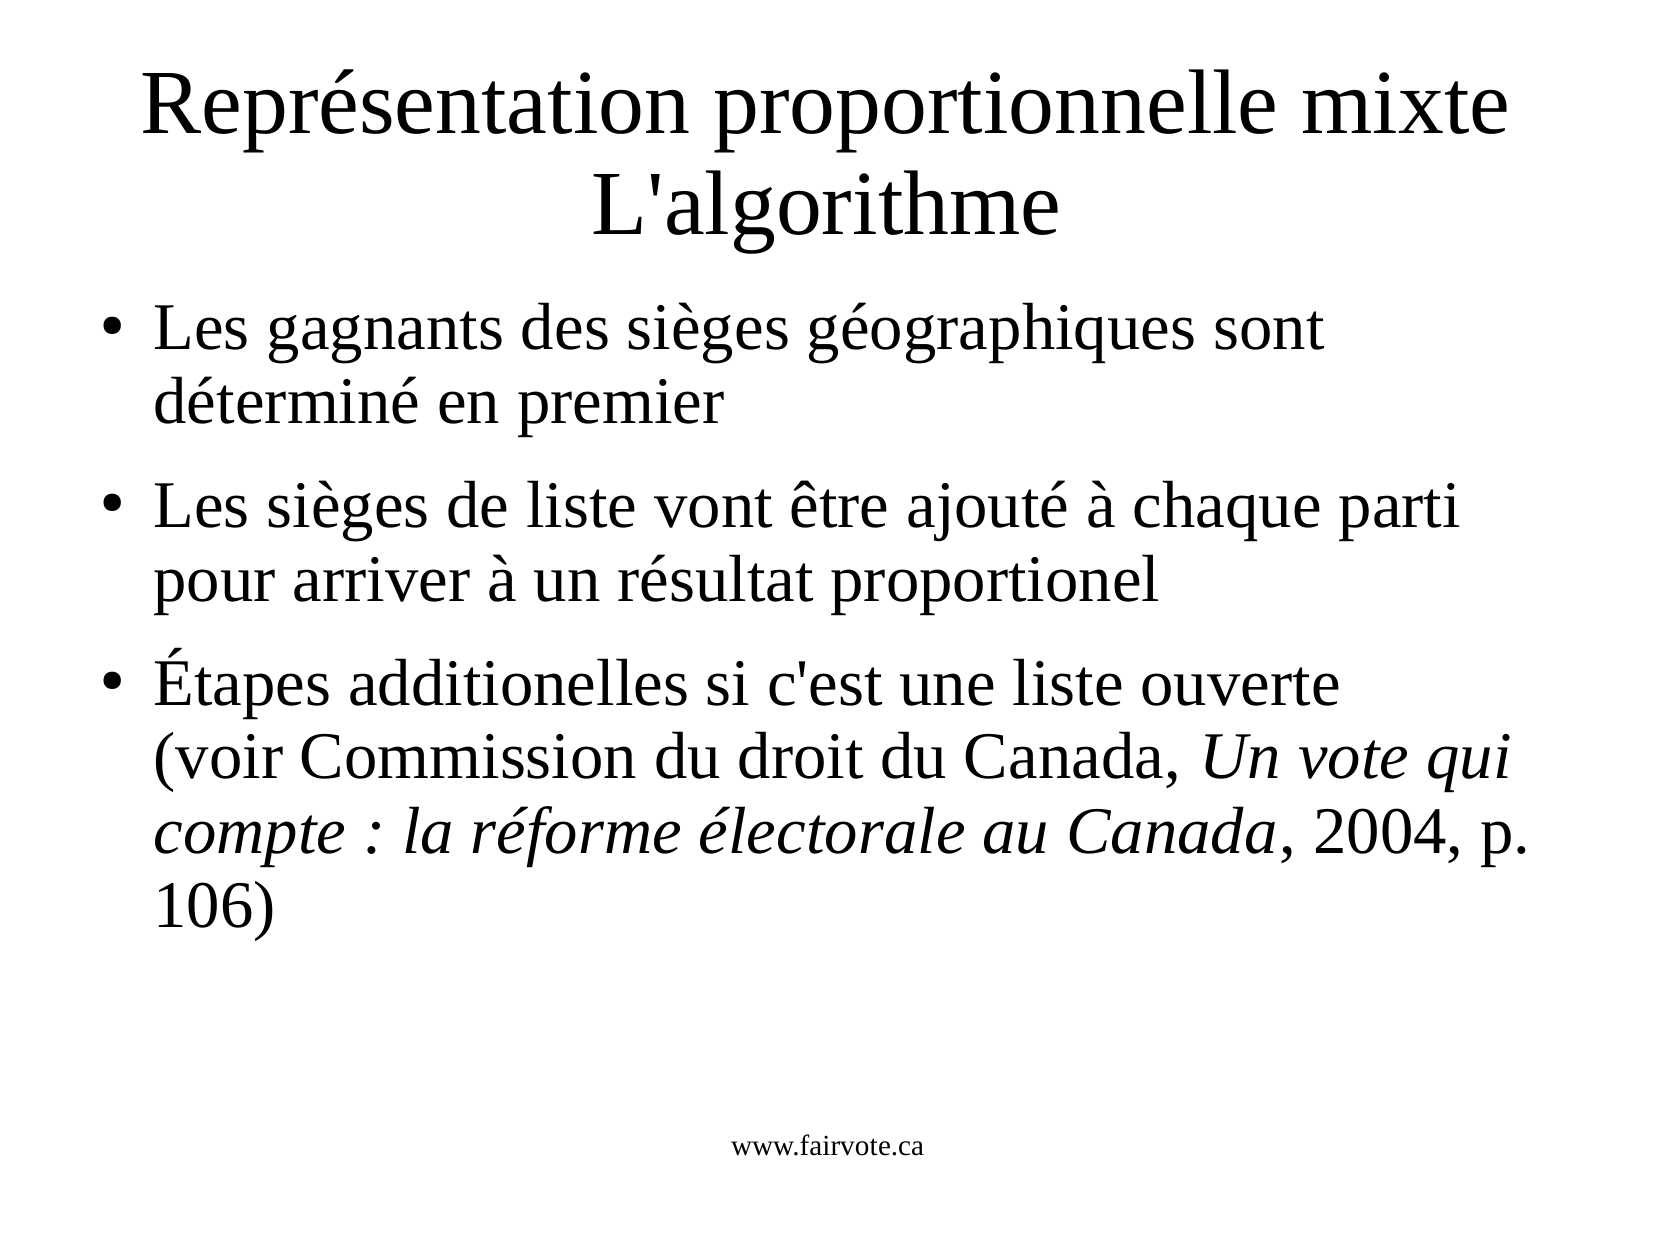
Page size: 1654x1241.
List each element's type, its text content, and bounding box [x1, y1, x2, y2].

title Représentation proportionnelle mixte L'algorithme [82, 49, 1571, 257]
list Les gagnants des sièges géographiques sont déterminé en premier Les sièges de liste vont être ajouté à chaque parti pour arriver à un résultat proportionel Étapes additionelles si c'est une liste ouverte (voir Commission du droit du Canada, Un vote qui compte : la réforme électorale au Canada, 2004, p. 106) [82, 290, 1538, 1109]
